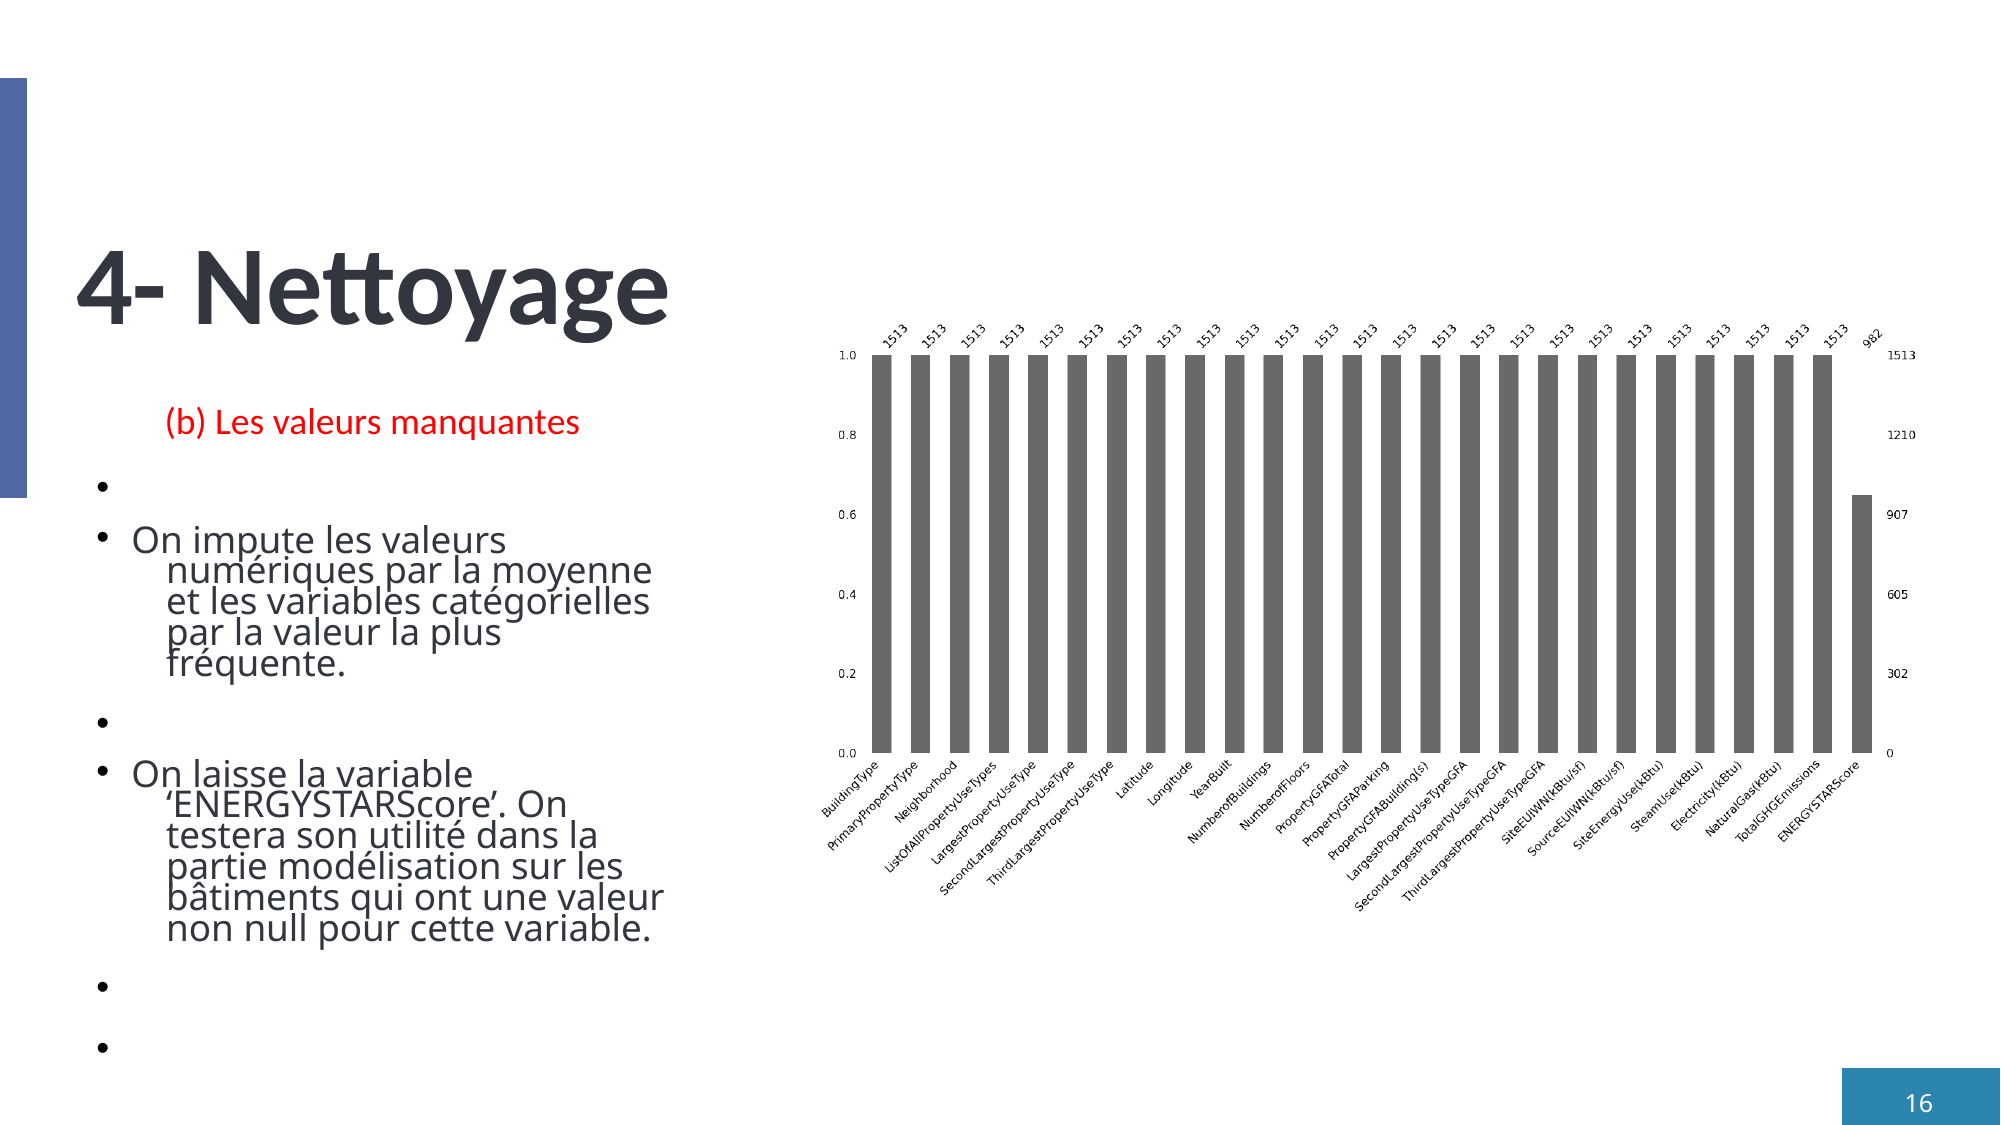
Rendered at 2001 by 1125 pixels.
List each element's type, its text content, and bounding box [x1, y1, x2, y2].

title 4- Nettoyage [60, 78, 909, 498]
list On impute les valeurs numériques par la moyenne et les variables catégorielles par la valeur la plus fréquente. On laisse la variable ‘ENERGYSTARScore’. On testera son utilité dans la partie modélisation sur les bâtiments qui ont une valeur non null pour cette variable. [81, 457, 696, 956]
picture [815, 316, 1921, 918]
text_box (b) Les valeurs manquantes [149, 389, 815, 451]
text_box [1889, 1079, 1951, 1114]
